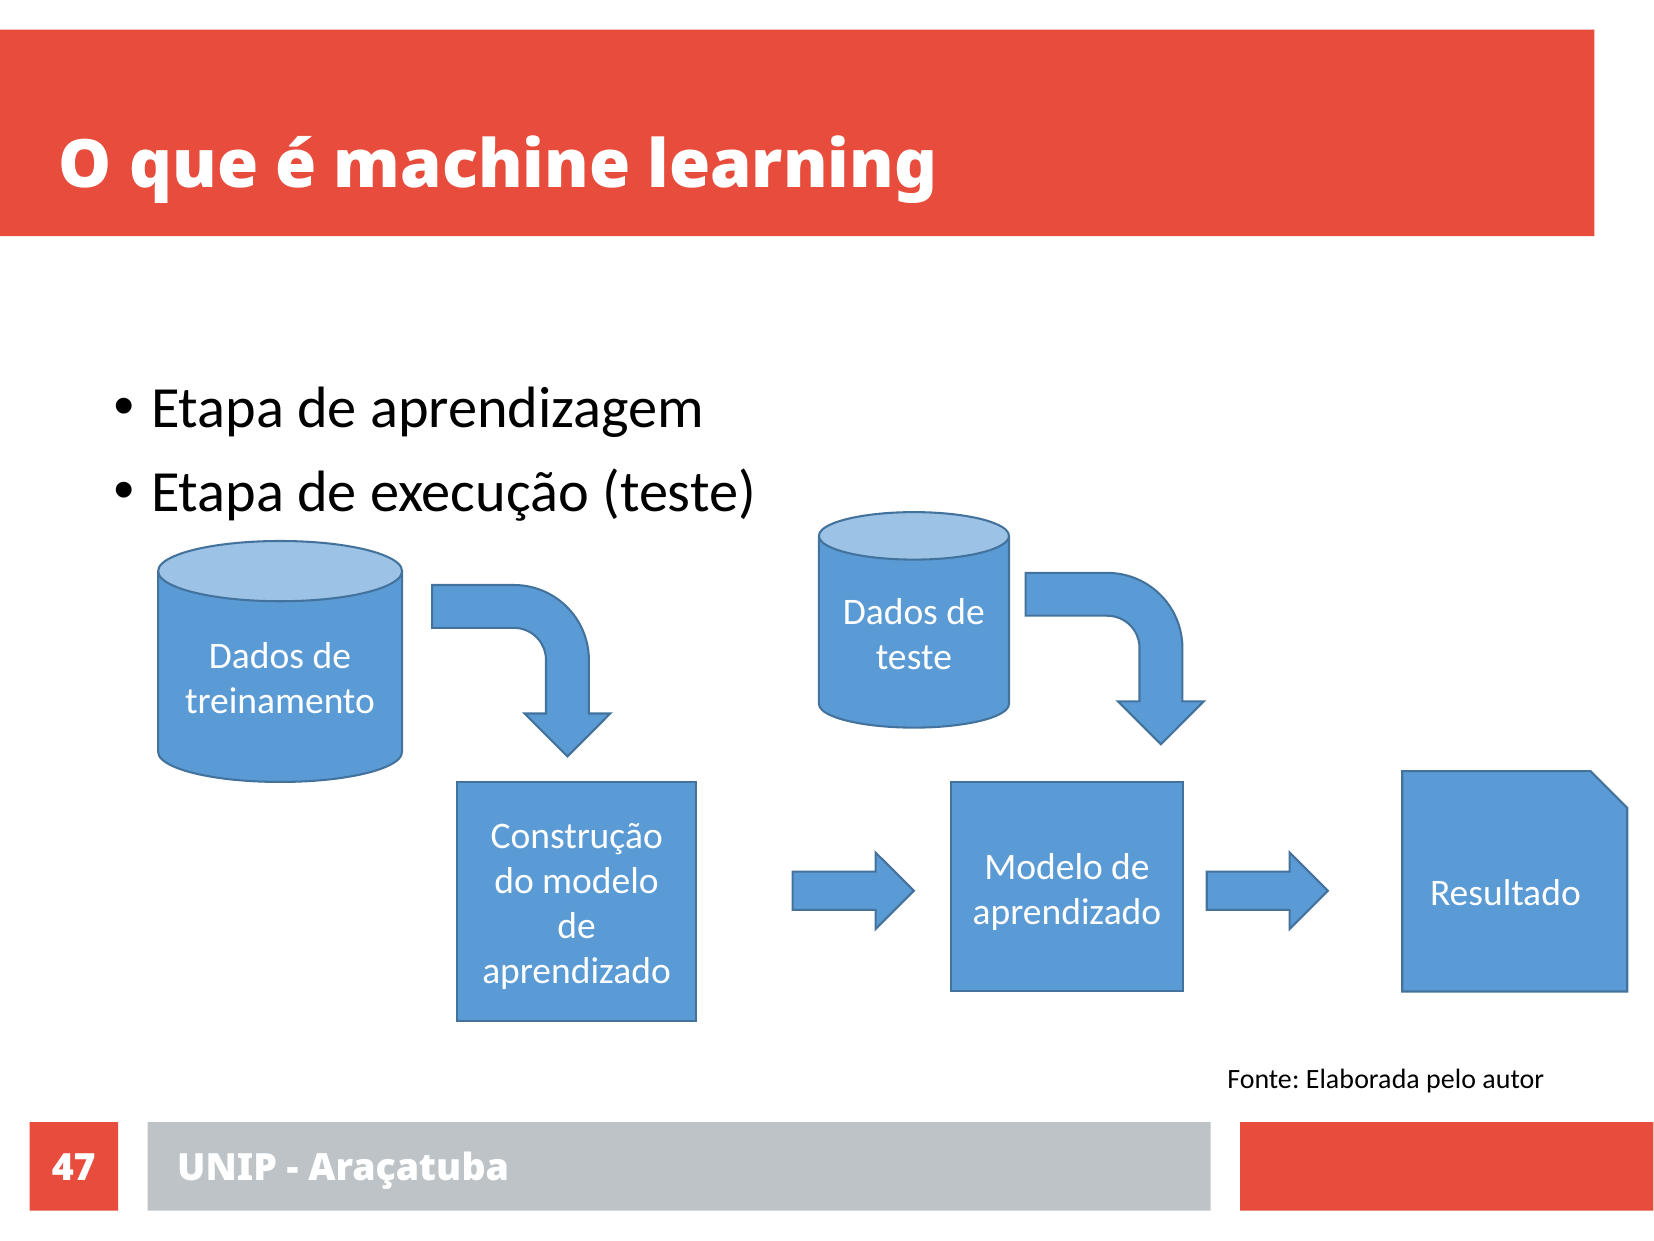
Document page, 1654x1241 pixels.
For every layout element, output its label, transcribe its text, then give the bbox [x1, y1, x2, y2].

text_box Construção do modelo de aprendizado [457, 781, 697, 1021]
text_box Fonte: Elaborada pelo autor [1212, 1052, 1560, 1102]
text_box Resultado [1402, 771, 1628, 992]
text_box Dados de teste [818, 536, 1010, 728]
text_box Dados de treinamento [158, 572, 403, 782]
text_box [1025, 572, 1204, 745]
text_box Modelo de aprendizado [950, 781, 1184, 992]
text_box [432, 585, 611, 757]
title O que é machine learning [59, 59, 1595, 207]
text_box [792, 852, 914, 930]
text_box [1206, 852, 1328, 930]
text_box Etapa de aprendizagem Etapa de execução (teste) [98, 369, 1598, 1038]
